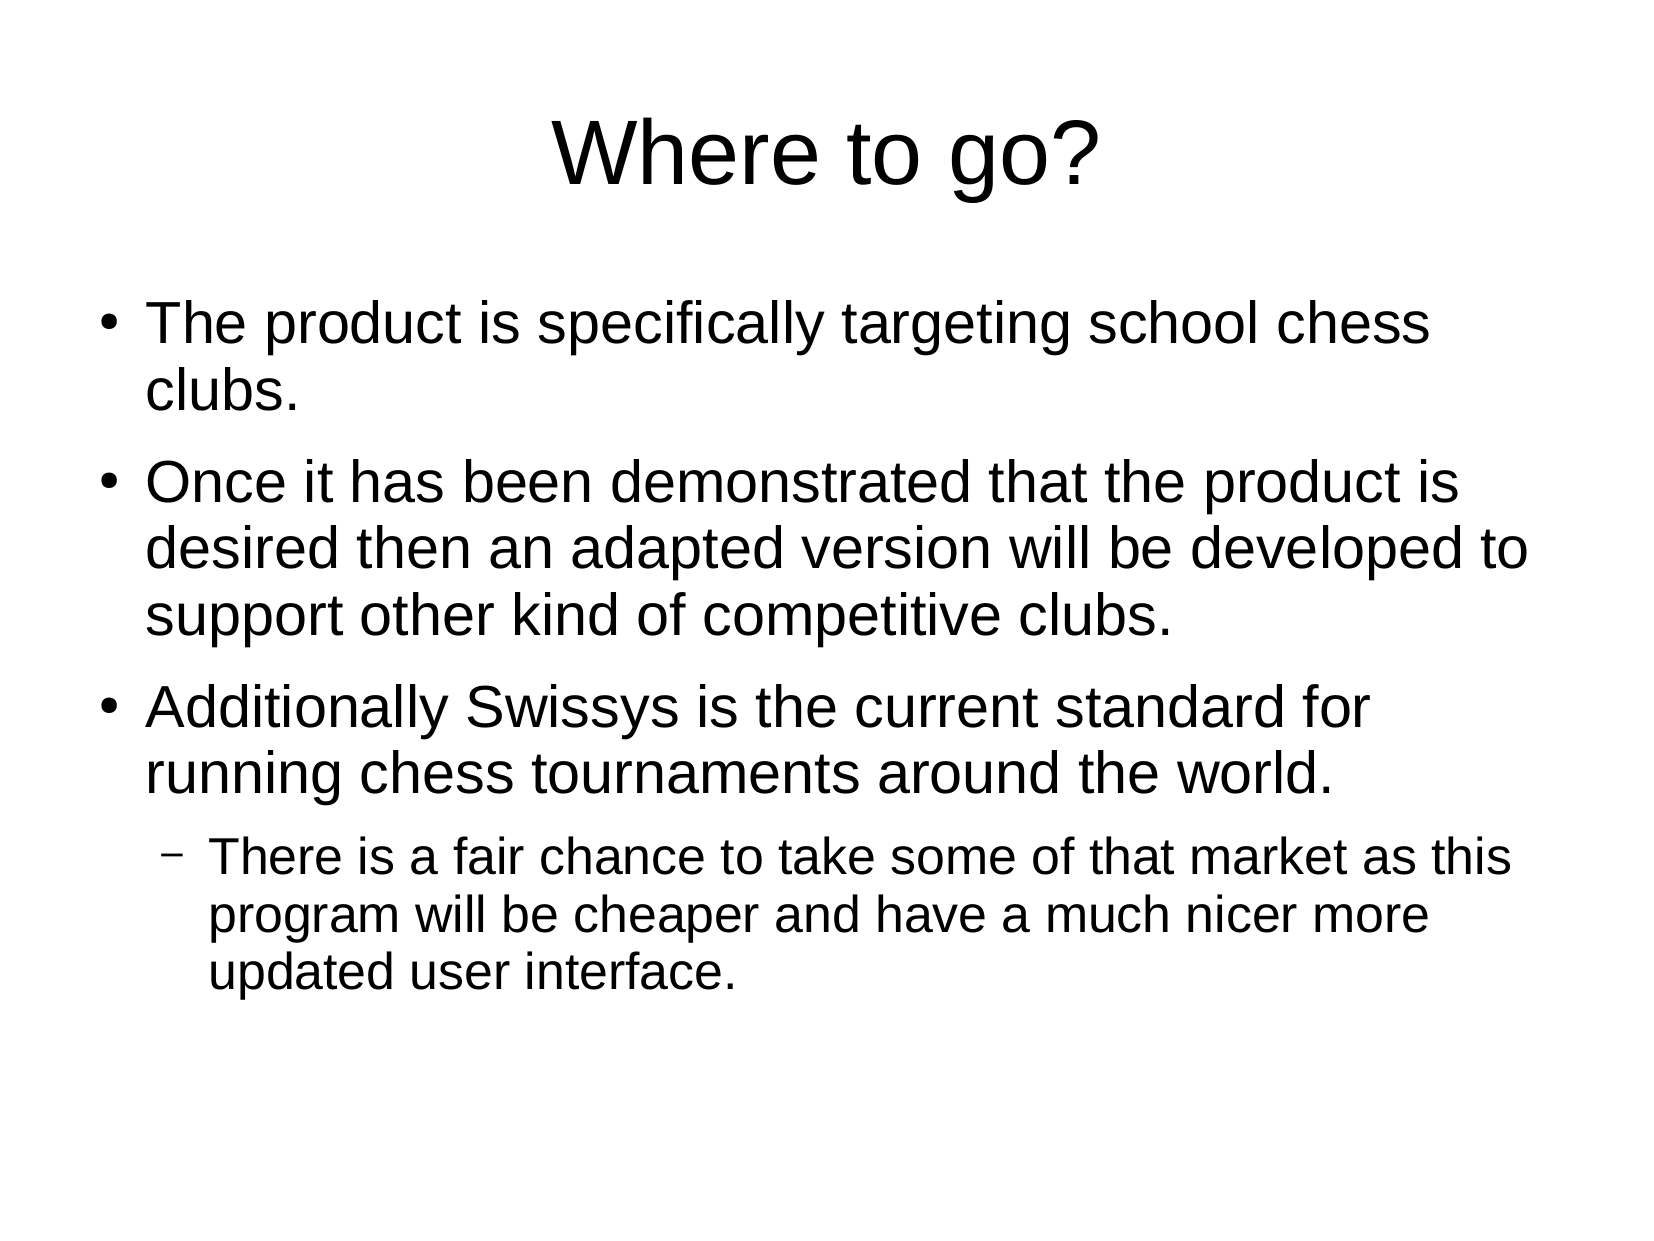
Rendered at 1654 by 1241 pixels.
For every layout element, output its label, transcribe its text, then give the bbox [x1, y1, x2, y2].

list The product is specifically targeting school chess clubs. Once it has been demonstrated that the product is desired then an adapted version will be developed to support other kind of competitive clubs. Additionally Swissys is the current standard for running chess tournaments around the world. There is a fair chance to take some of that market as this program will be cheaper and have a much nicer more updated user interface. [82, 290, 1571, 1010]
title Where to go? [82, 49, 1571, 257]
